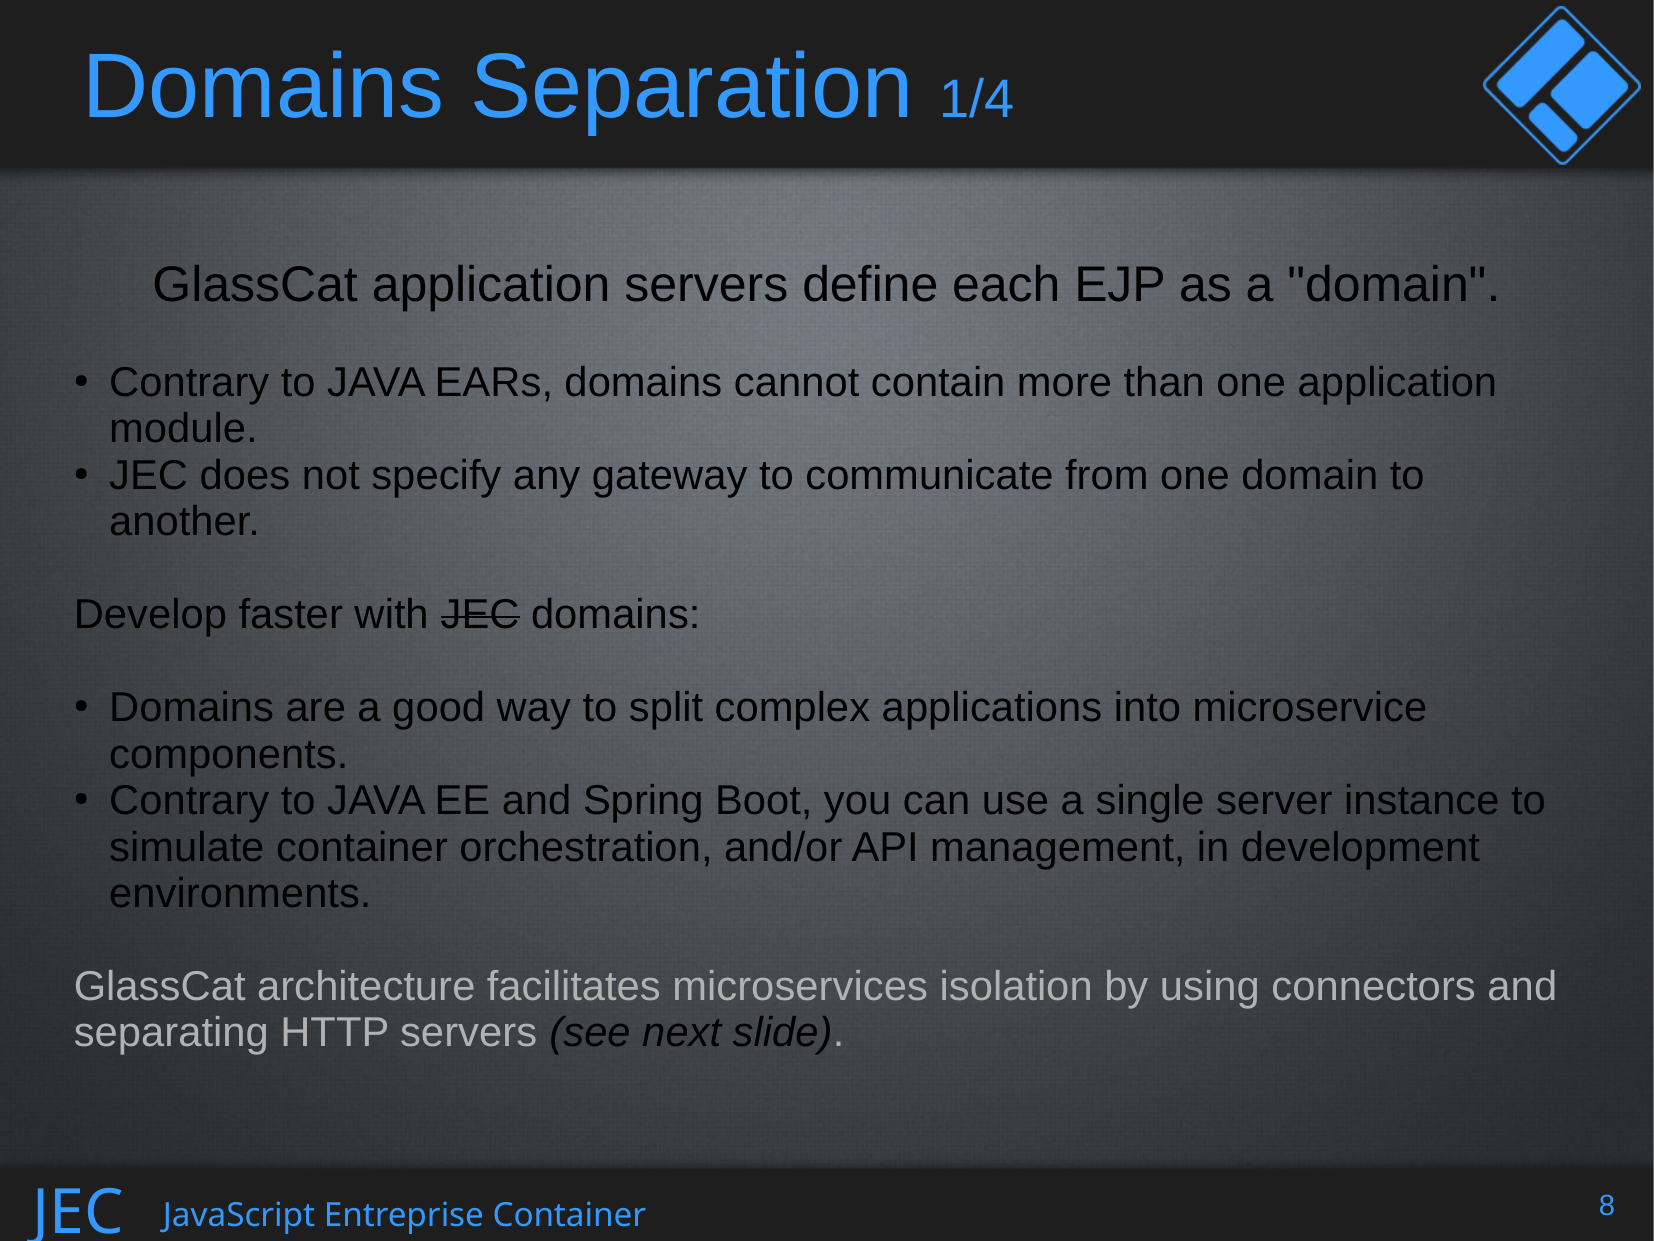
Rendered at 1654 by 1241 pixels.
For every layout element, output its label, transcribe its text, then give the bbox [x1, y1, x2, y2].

text_box JEC [17, 1159, 149, 1241]
picture [0, 0, 1654, 1241]
text_box 8 [744, 1181, 1630, 1229]
title Domains Separation 1/4 [82, 23, 1441, 147]
text_box GlassCat application servers define each EJP as a "domain". Contrary to JAVA EARs, domains cannot contain more than one application module. JEC does not specify any gateway to communicate from one domain to another. Develop faster with JEC domains: Domains are a good way to split complex applications into microservice components. Contrary to JAVA EE and Spring Boot, you can use a single server instance to simulate container orchestration, and/or API management, in development environments. GlassCat architecture facilitates microservices isolation by using connectors and separating HTTP servers (see next slide). [59, 248, 1595, 1068]
text_box JavaScript Entreprise Container [148, 1183, 651, 1241]
